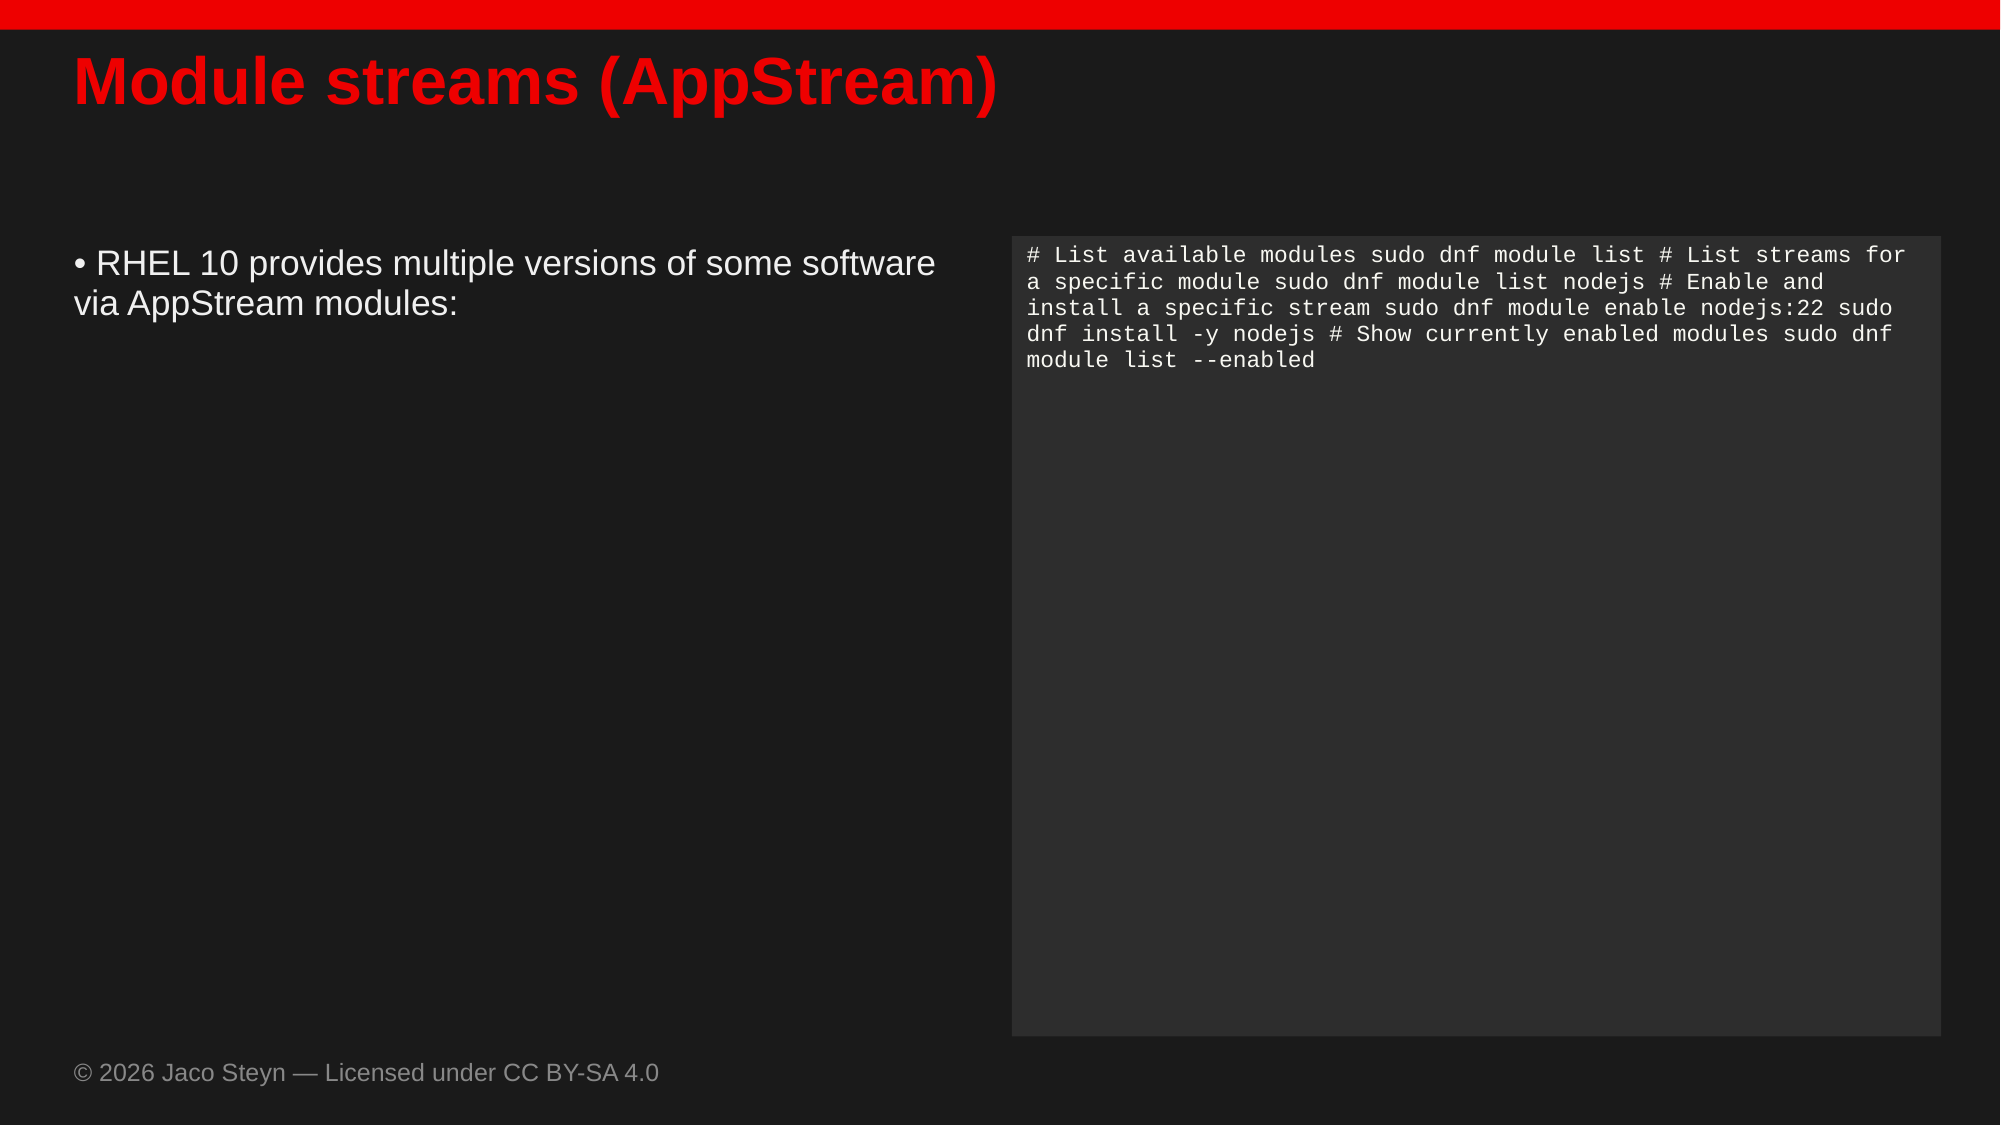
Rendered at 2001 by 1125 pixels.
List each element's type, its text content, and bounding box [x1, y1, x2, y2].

text_box # List available modules sudo dnf module list # List streams for a specific module sudo dnf module list nodejs # Enable and install a specific stream sudo dnf module enable nodejs:22 sudo dnf install -y nodejs # Show currently enabled modules sudo dnf module list --enabled [1011, 236, 1942, 1037]
text_box © 2026 Jaco Steyn — Licensed under CC BY-SA 4.0 [59, 1051, 1942, 1093]
text_box • RHEL 10 provides multiple versions of some software via AppStream modules: [59, 236, 989, 1037]
text_box Module streams (AppStream) [59, 36, 1942, 208]
text_box [0, 0, 2001, 30]
